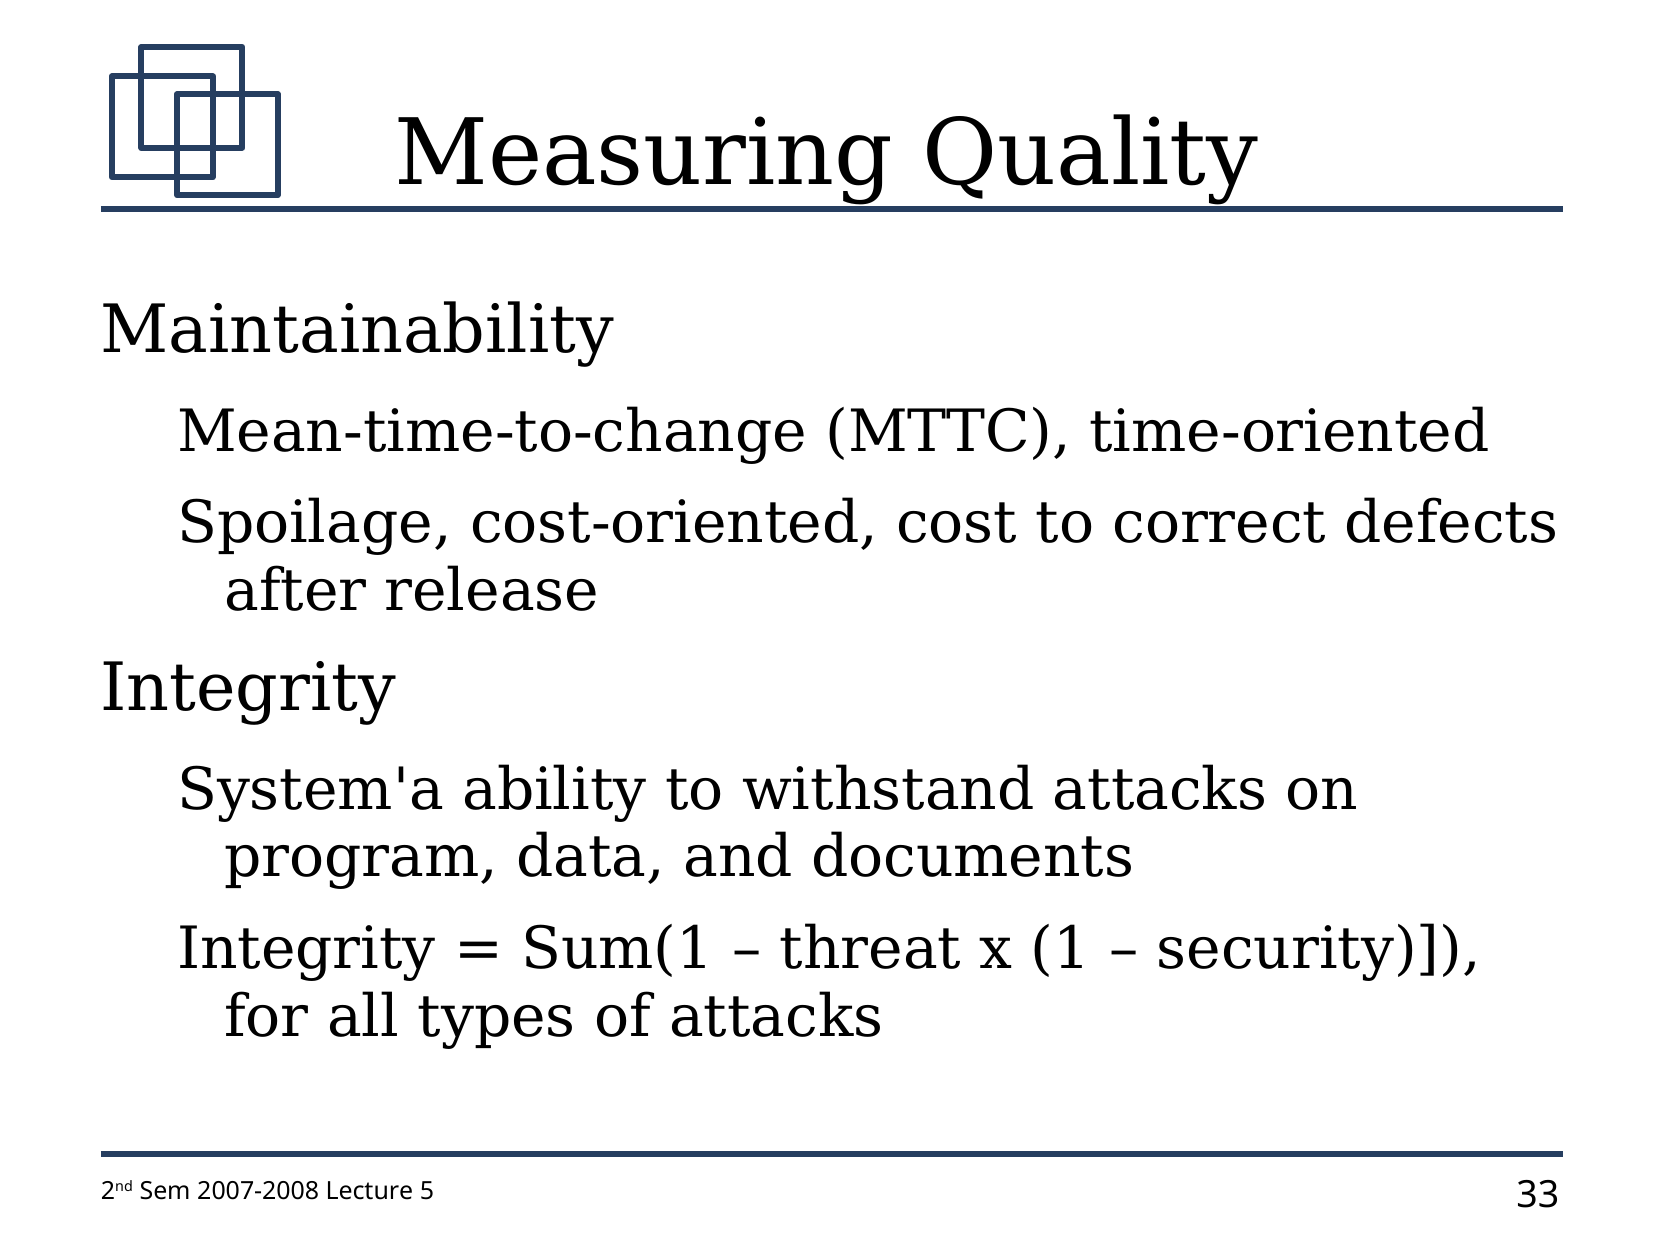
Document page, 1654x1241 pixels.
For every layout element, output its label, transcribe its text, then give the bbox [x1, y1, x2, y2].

list Maintainability Mean-time-to-change (MTTC), time-oriented Spoilage, cost-oriented, cost to correct defects after release Integrity System'a ability to withstand attacks on program, data, and documents Integrity = Sum(1 – threat x (1 – security)]), for all types of attacks [82, 290, 1571, 1109]
title Measuring Quality [82, 49, 1571, 257]
